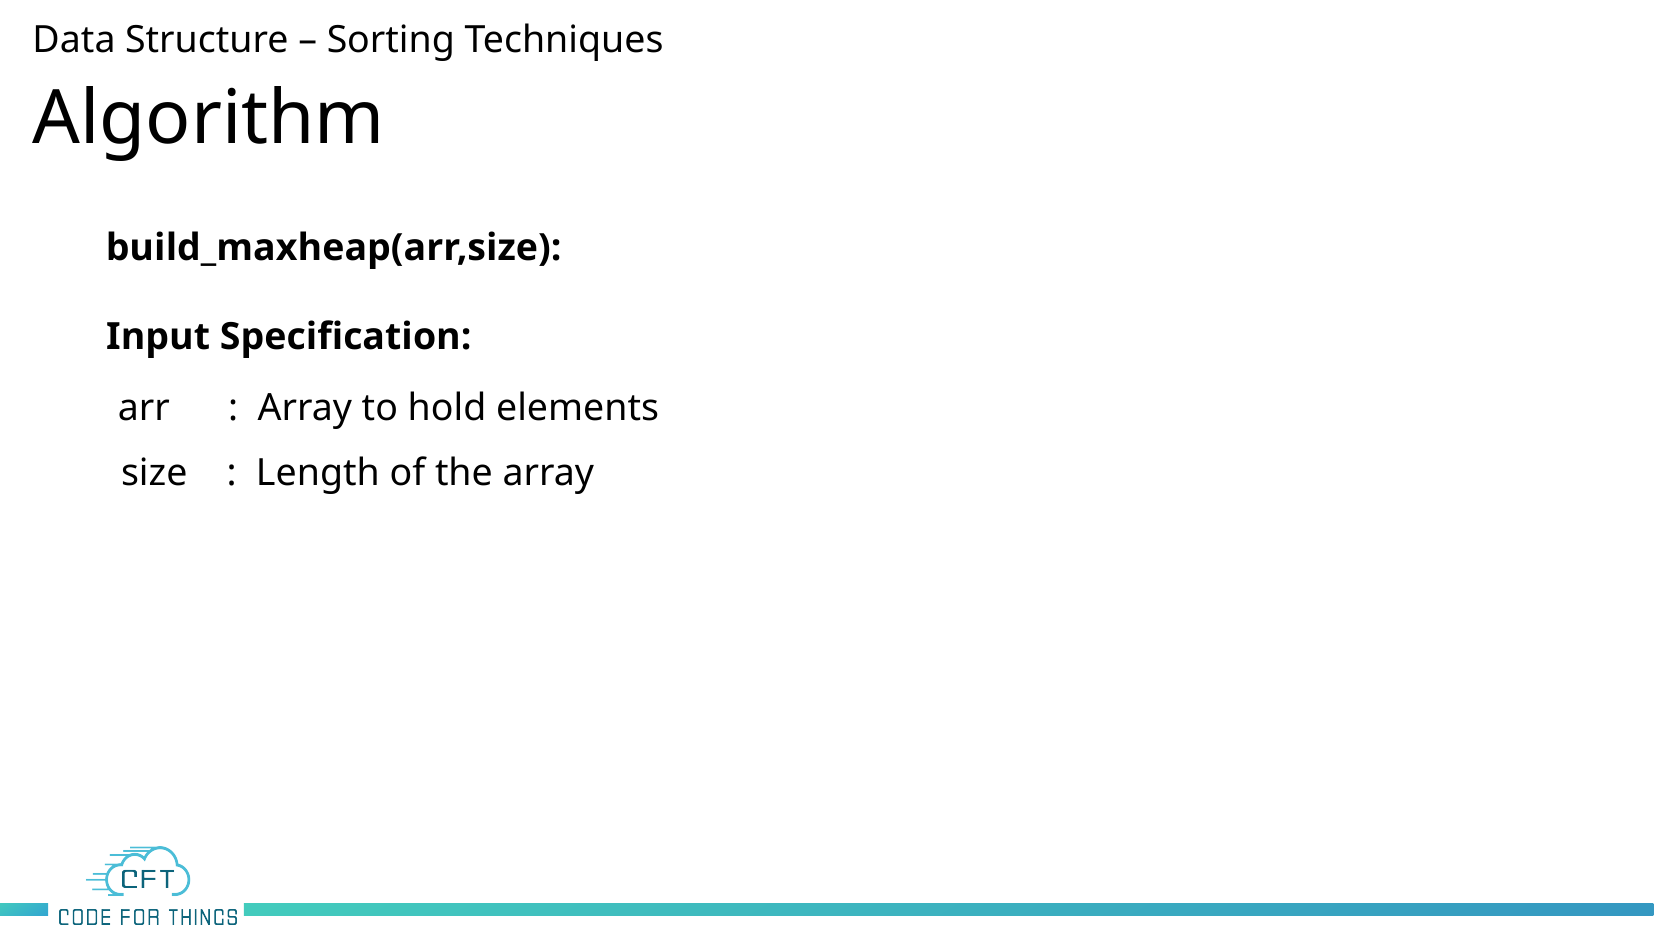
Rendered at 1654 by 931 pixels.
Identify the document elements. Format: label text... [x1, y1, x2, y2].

title Data Structure – Sorting Techniques Algorithm [32, 12, 1184, 166]
text_box build_maxheap(arr,size): [91, 212, 851, 271]
text_box Input Specification: [91, 302, 556, 374]
text_box arr : Array to hold elements [103, 373, 756, 432]
text_box size : Length of the array [106, 437, 703, 497]
picture [59, 846, 237, 925]
